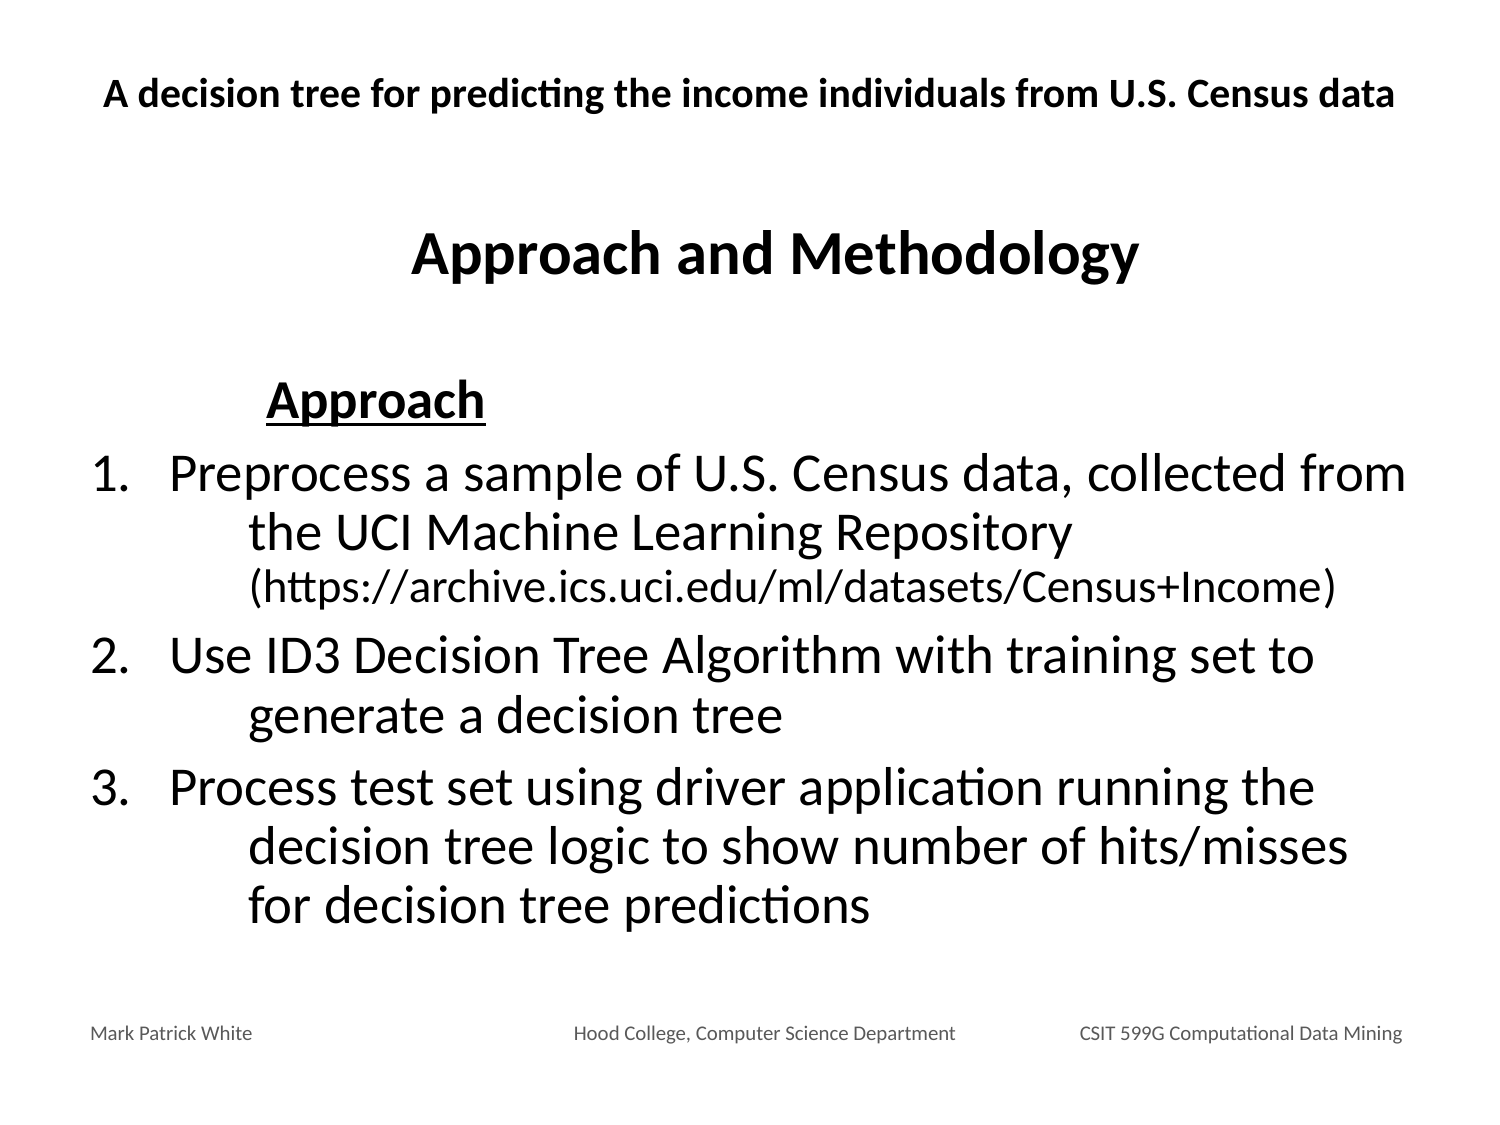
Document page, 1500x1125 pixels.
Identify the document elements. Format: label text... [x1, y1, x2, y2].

list Approach and Methodology Approach Preprocess a sample of U.S. Census data, collected from the UCI Machine Learning Repository (https://archive.ics.uci.edu/ml/datasets/Census+Income) Use ID3 Decision Tree Algorithm with training set to generate a decision tree Process test set using driver application running the decision tree logic to show number of hits/misses for decision tree predictions [75, 212, 1426, 950]
text_box Mark Patrick White Hood College, Computer Science Department CSIT 599G Computational Data Mining [75, 1012, 1426, 1053]
title A decision tree for predicting the income individuals from U.S. Census data [75, 45, 1426, 138]
